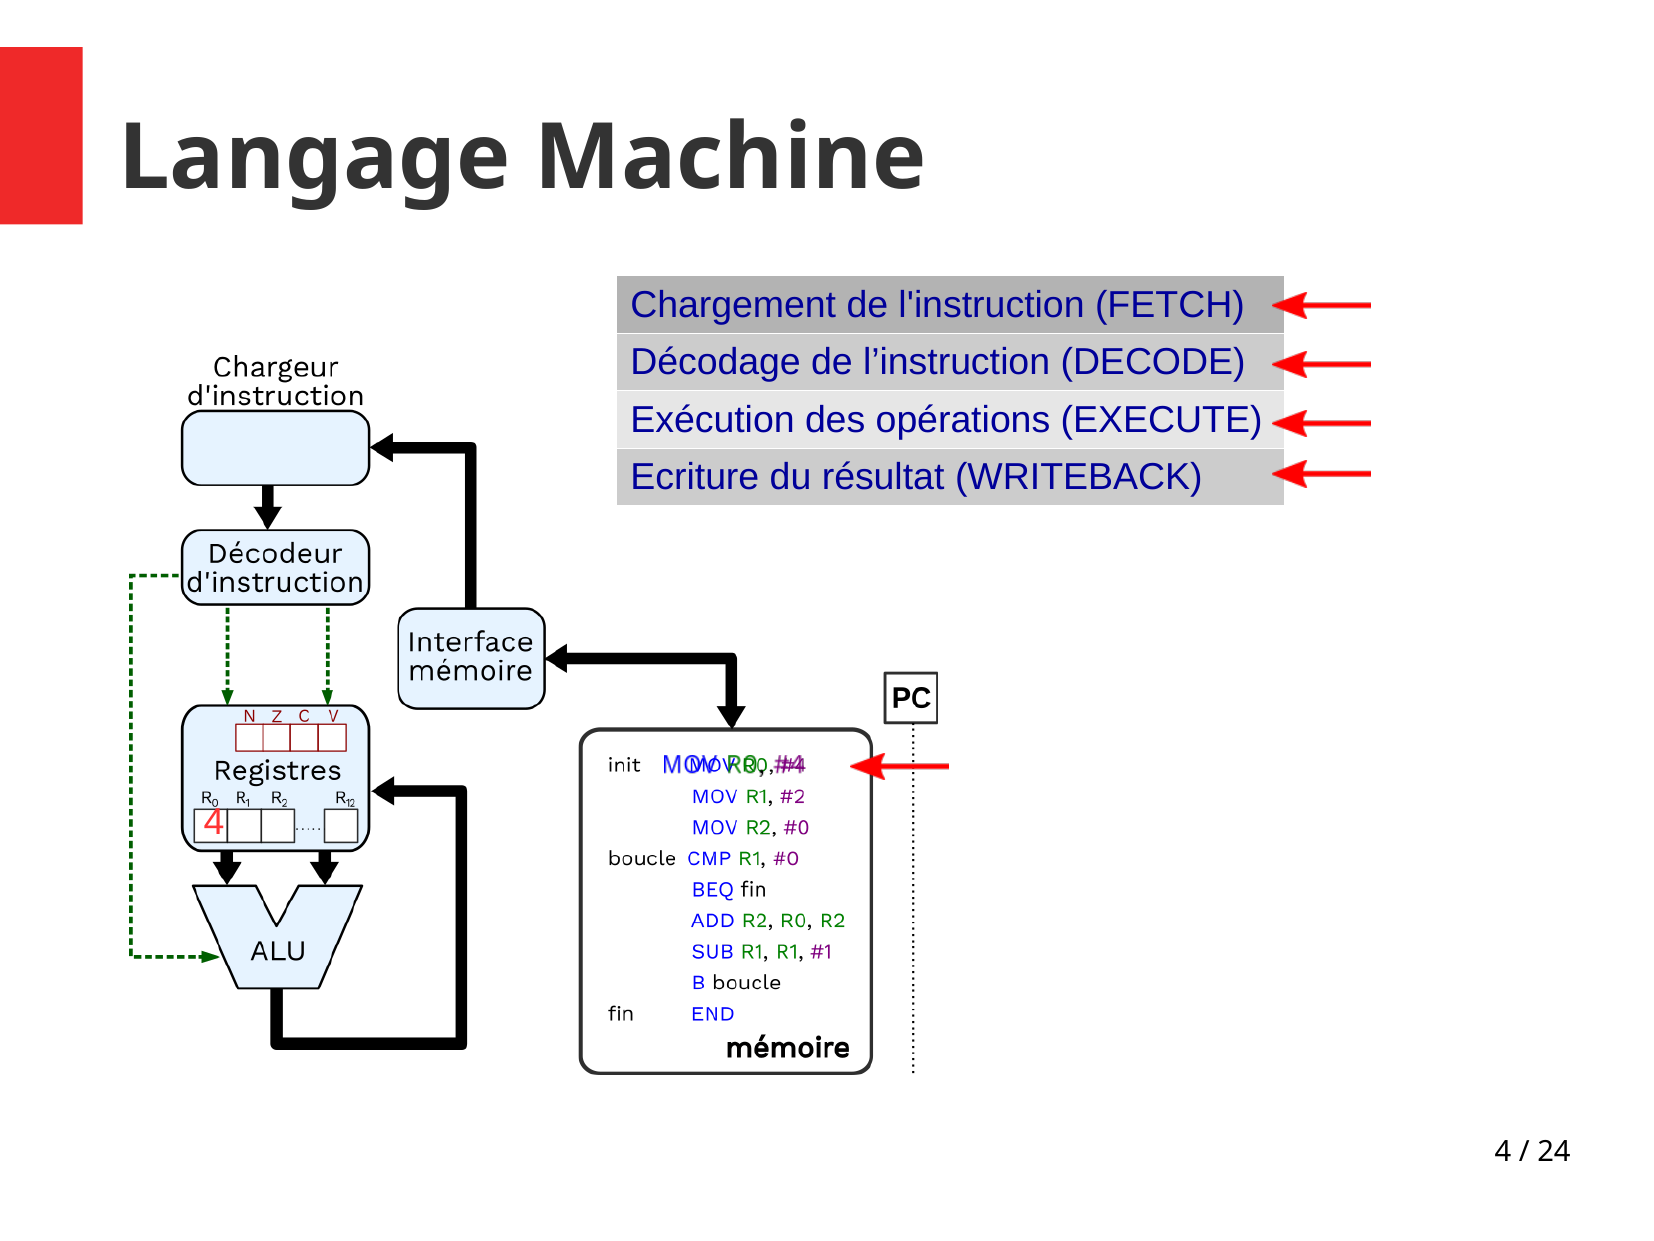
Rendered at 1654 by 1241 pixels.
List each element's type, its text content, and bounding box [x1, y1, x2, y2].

picture [1272, 460, 1371, 488]
table_cell Ecriture du résultat (WRITEBACK) [617, 449, 1284, 505]
table_cell Exécution des opérations (EXECUTE) [617, 391, 1284, 448]
picture [1272, 292, 1371, 319]
picture [129, 355, 949, 1075]
picture [1272, 351, 1371, 378]
picture [1272, 410, 1371, 438]
table_header Chargement de l'instruction (FETCH) [617, 276, 1284, 333]
text_box 4 [188, 793, 237, 851]
title Langage Machine [118, 49, 1571, 257]
table_cell Décodage de l’instruction (DECODE) [617, 334, 1284, 390]
